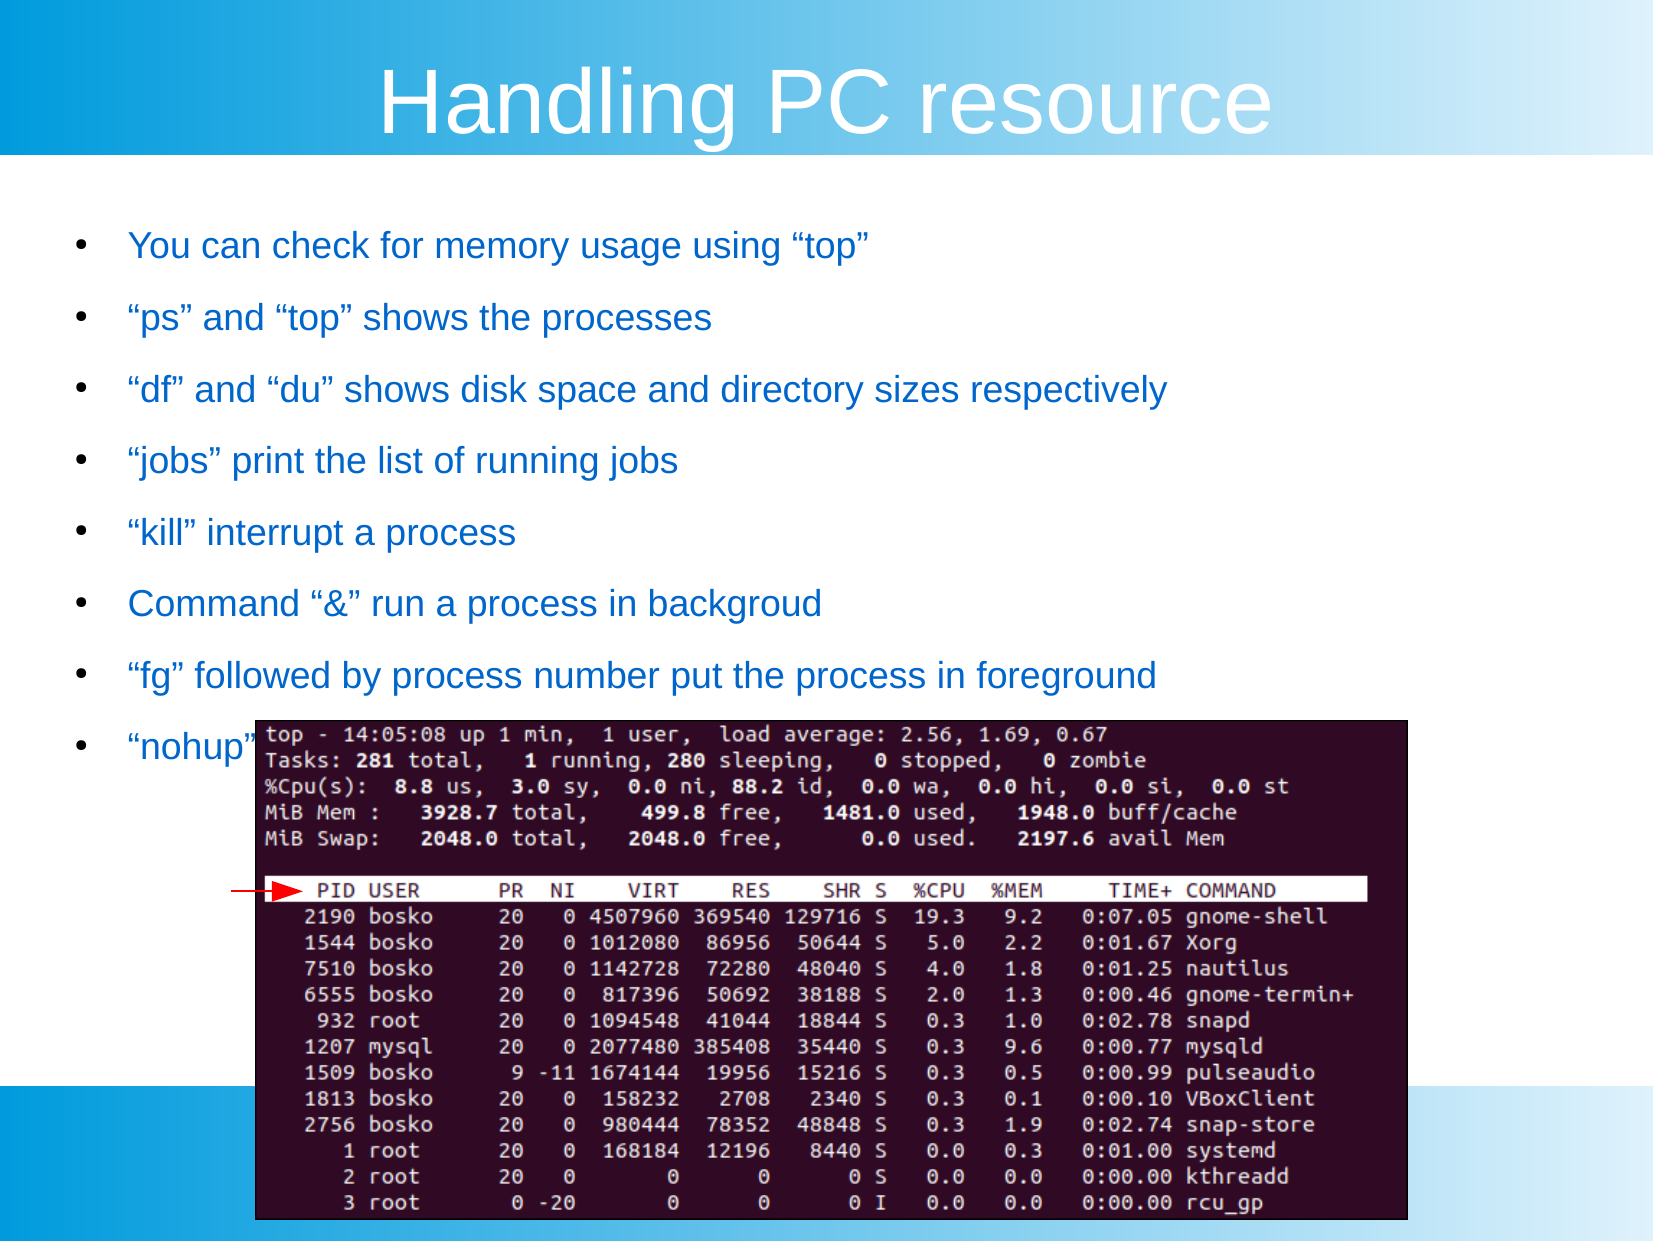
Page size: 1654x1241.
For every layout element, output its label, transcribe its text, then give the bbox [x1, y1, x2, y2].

title Handling PC resource [82, 49, 1571, 155]
picture [255, 720, 1408, 1220]
list You can check for memory usage using “top” “ps” and “top” shows the processes “df” and “du” shows disk space and directory sizes respectively “jobs” print the list of running jobs “kill” interrupt a process Command “&” run a process in backgroud “fg” followed by process number put the process in foreground “nohup” command “&” detact processes from your terminal [56, 225, 1546, 708]
